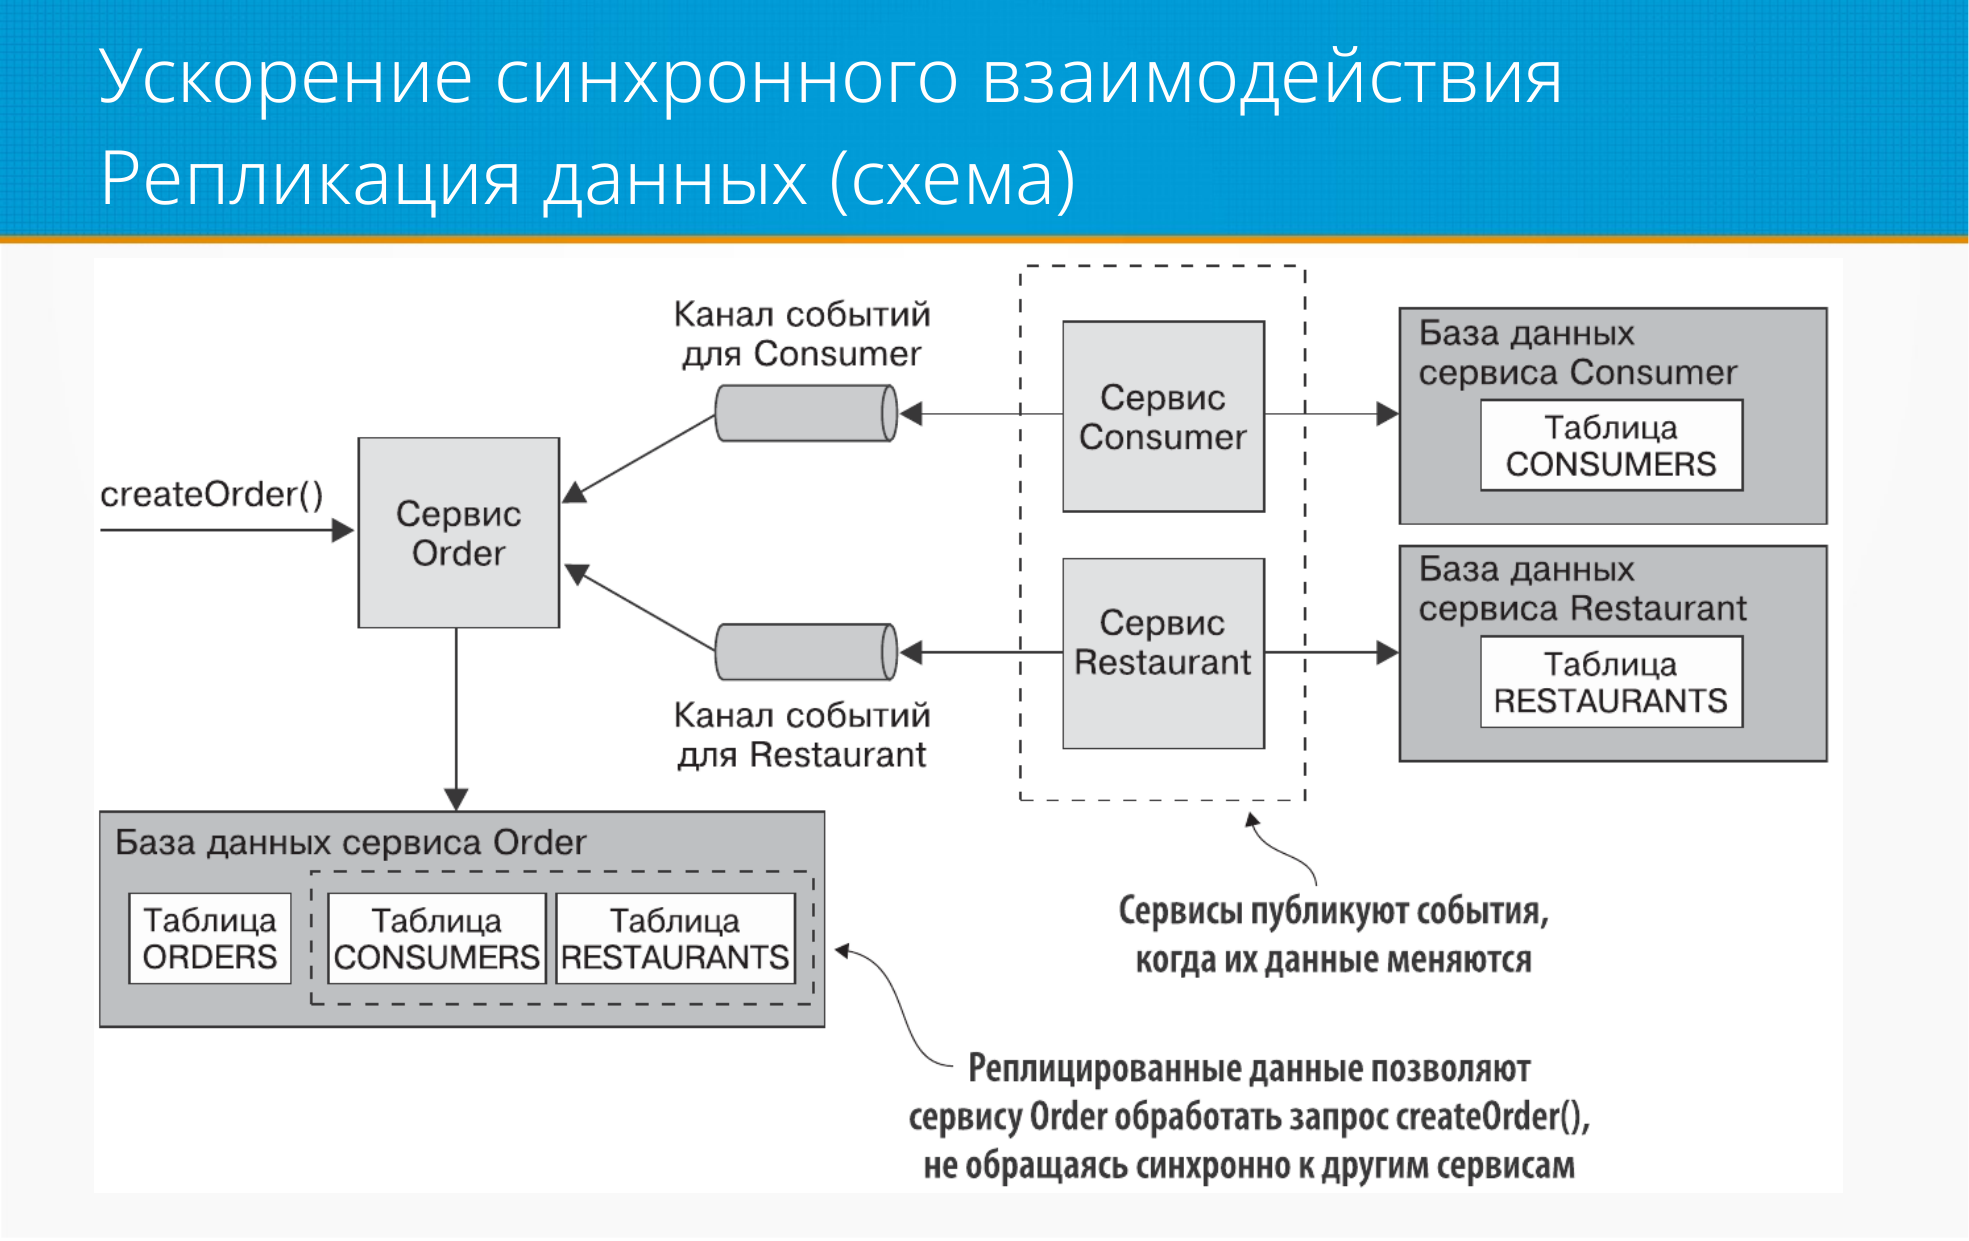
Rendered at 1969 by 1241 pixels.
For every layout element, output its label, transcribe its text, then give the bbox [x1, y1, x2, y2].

picture [0, 233, 1969, 1241]
title Ускорение синхронного взаимодействия Репликация данных (схема) [98, 19, 1870, 227]
